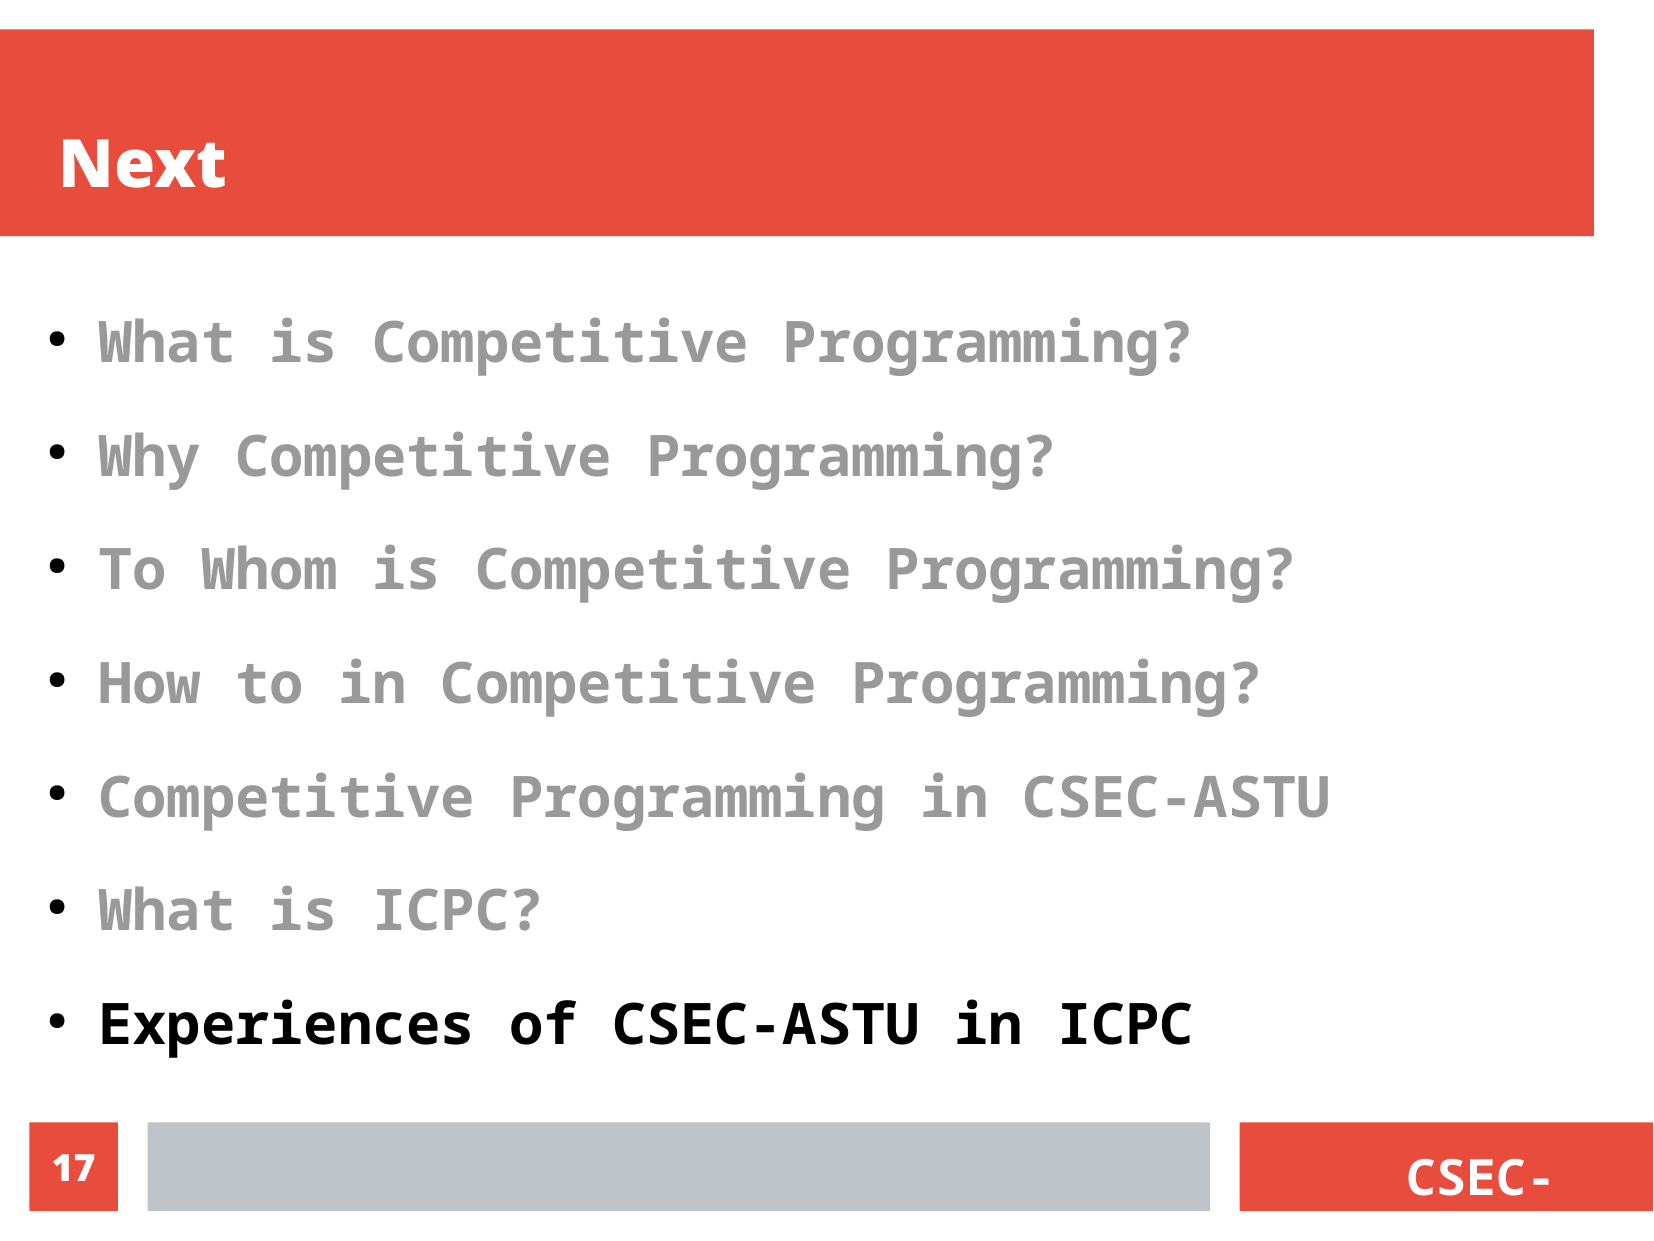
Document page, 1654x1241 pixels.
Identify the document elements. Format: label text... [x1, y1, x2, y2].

text_box CSEC-ASTU [1391, 1134, 1653, 1241]
title Next [58, 58, 1594, 207]
list What is Competitive Programming? Why Competitive Programming? To Whom is Competitive Programming? How to in Competitive Programming? Competitive Programming in CSEC-ASTU What is ICPC? Experiences of CSEC-ASTU in ICPC [47, 301, 1553, 1070]
